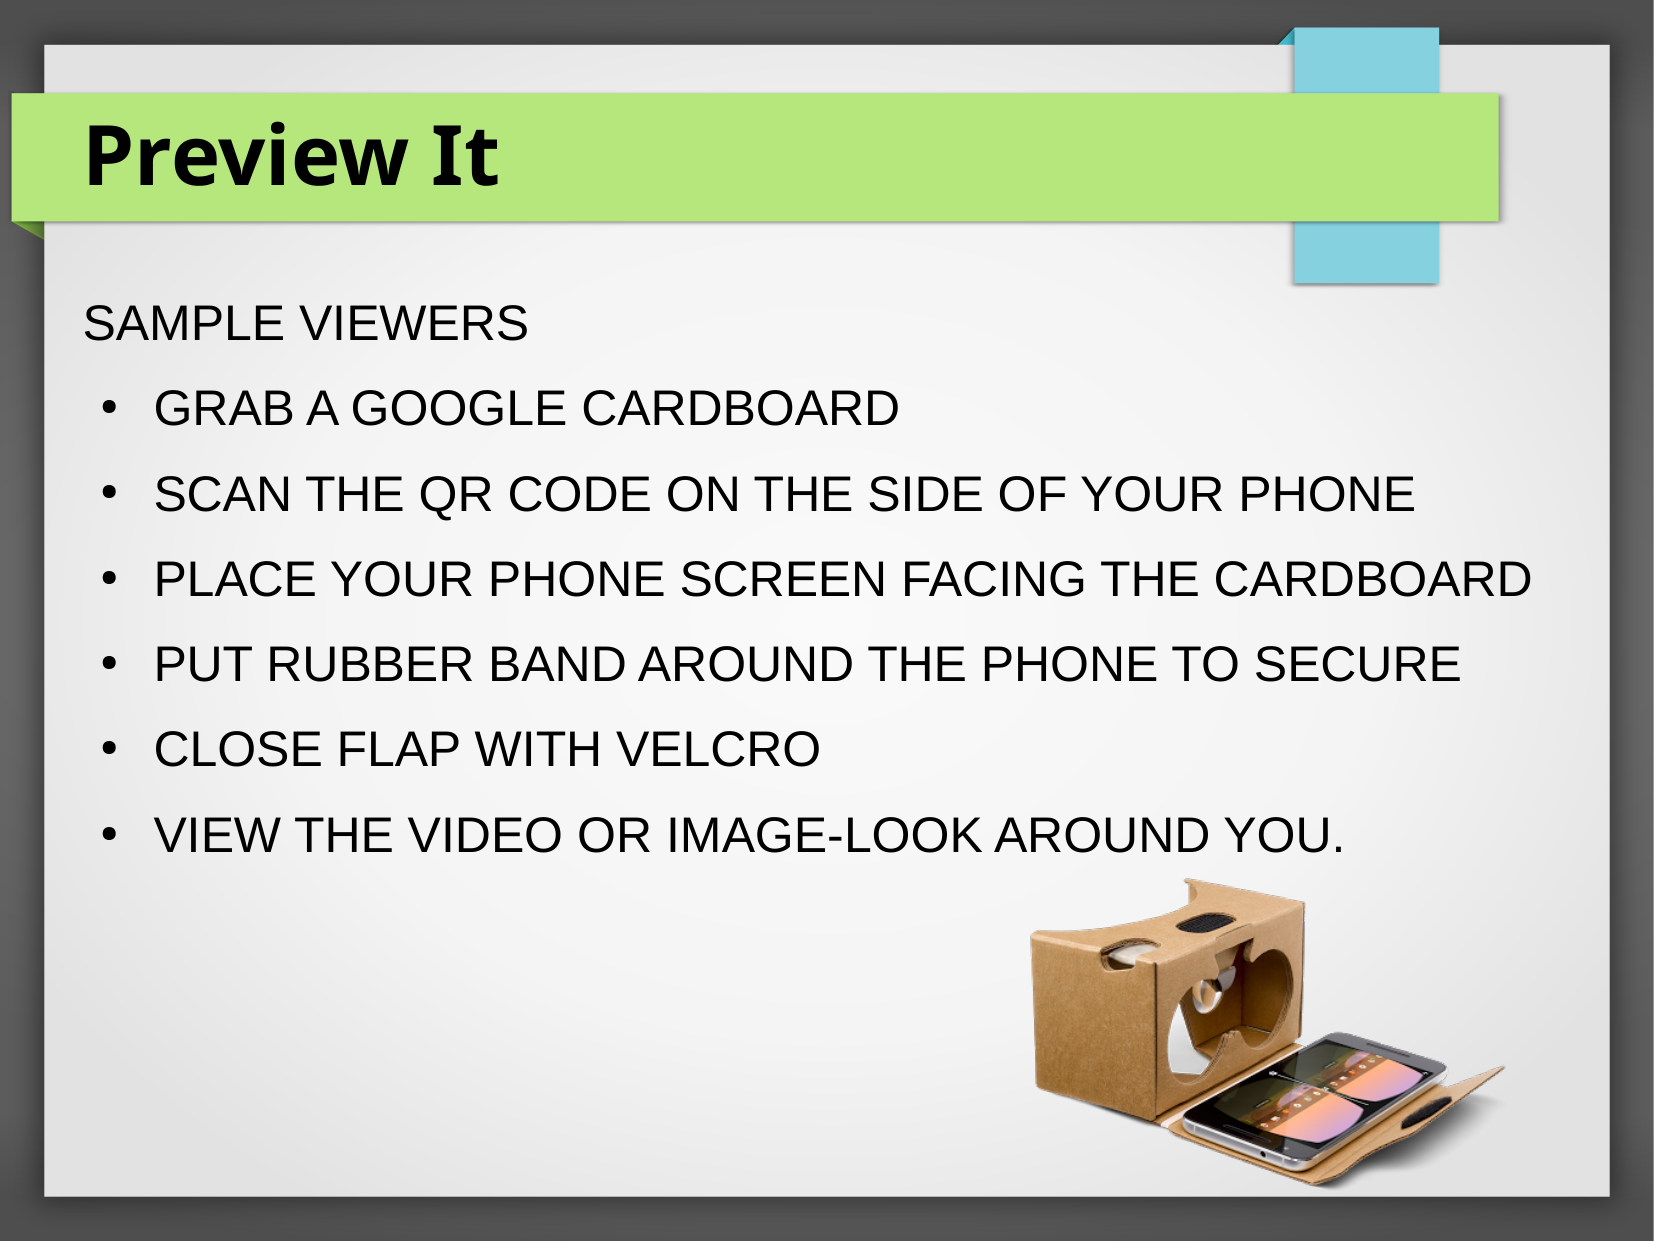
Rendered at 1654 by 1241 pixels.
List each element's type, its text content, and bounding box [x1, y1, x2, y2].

list SAMPLE VIEWERS GRAB A GOOGLE CARDBOARD SCAN THE QR CODE ON THE SIDE OF YOUR PHONE PLACE YOUR PHONE SCREEN FACING THE CARDBOARD PUT RUBBER BAND AROUND THE PHONE TO SECURE CLOSE FLAP WITH VELCRO VIEW THE VIDEO OR IMAGE-LOOK AROUND YOU. [82, 295, 1571, 1015]
title Preview It [82, 94, 1264, 213]
picture [0, 0, 1654, 1241]
